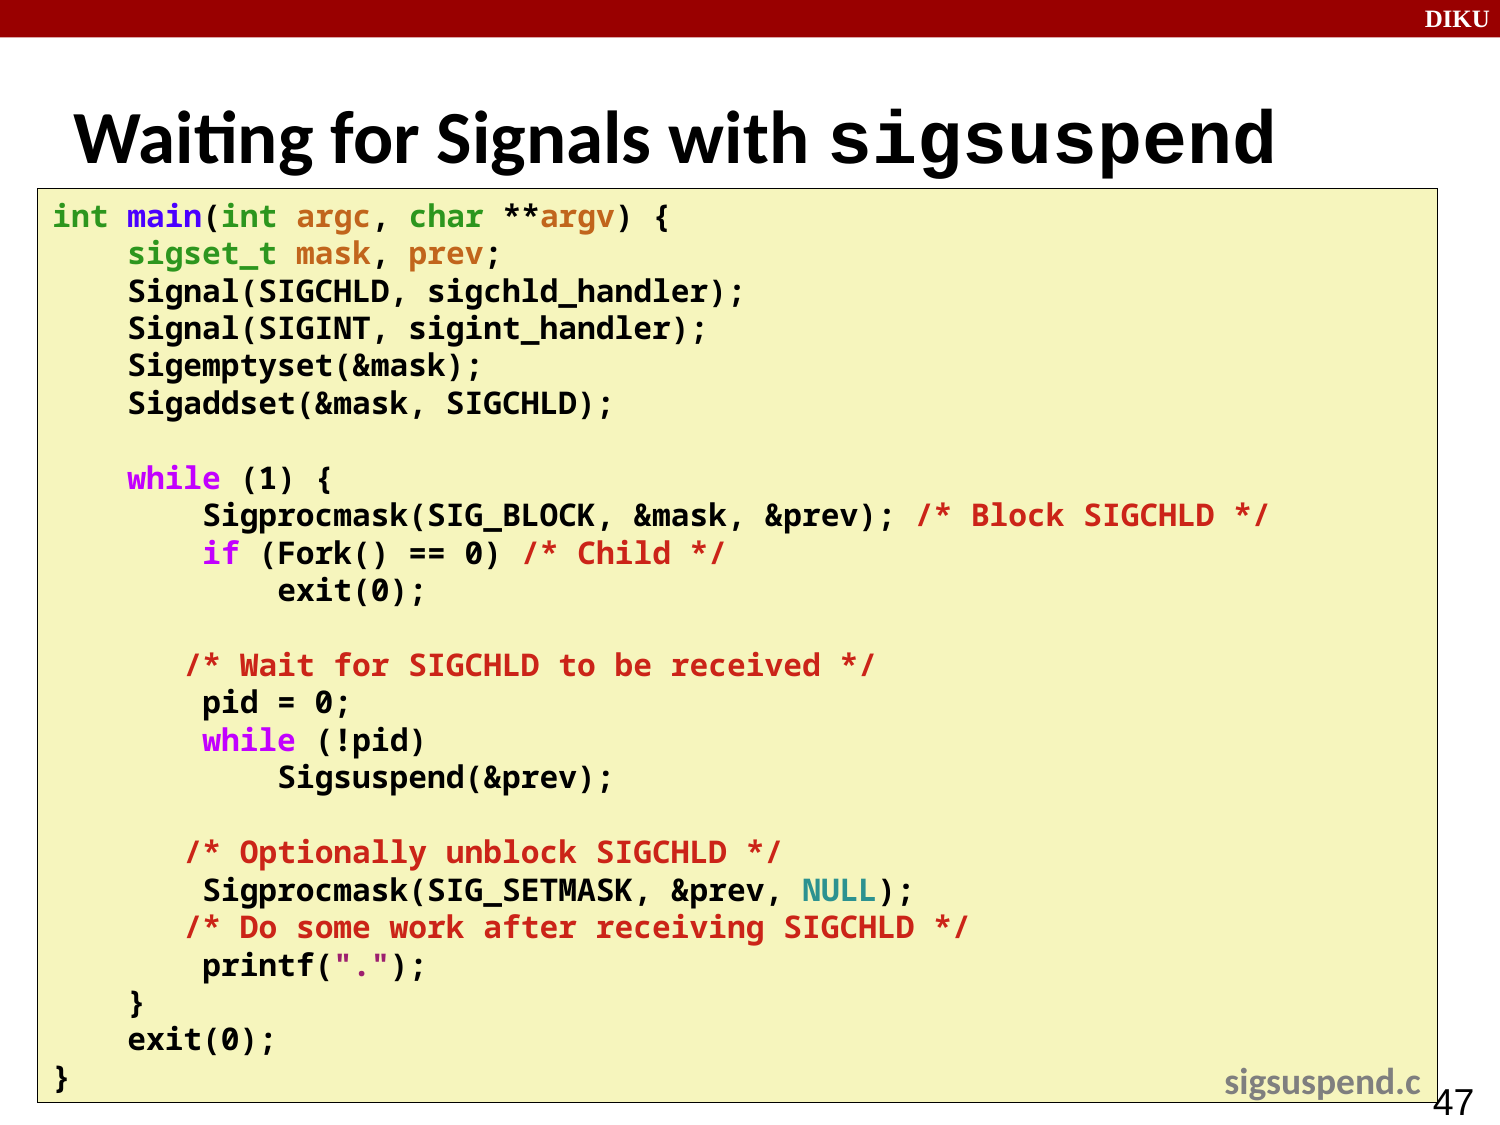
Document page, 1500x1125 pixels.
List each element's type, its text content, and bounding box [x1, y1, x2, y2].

text_box int main(int argc, char **argv) { sigset_t mask, prev; Signal(SIGCHLD, sigchld_handler); Signal(SIGINT, sigint_handler); Sigemptyset(&mask); Sigaddset(&mask, SIGCHLD); while (1) { Sigprocmask(SIG_BLOCK, &mask, &prev); /* Block SIGCHLD */ if (Fork() == 0) /* Child */ exit(0); /* Wait for SIGCHLD to be received */ pid = 0; while (!pid) Sigsuspend(&prev); /* Optionally unblock SIGCHLD */ Sigprocmask(SIG_SETMASK, &prev, NULL); /* Do some work after receiving SIGCHLD */ printf("."); } exit(0); } [37, 188, 1438, 1102]
text_box sigsuspend.c [1209, 1049, 1436, 1110]
text_box Waiting for Signals with sigsuspend [58, 71, 1450, 197]
